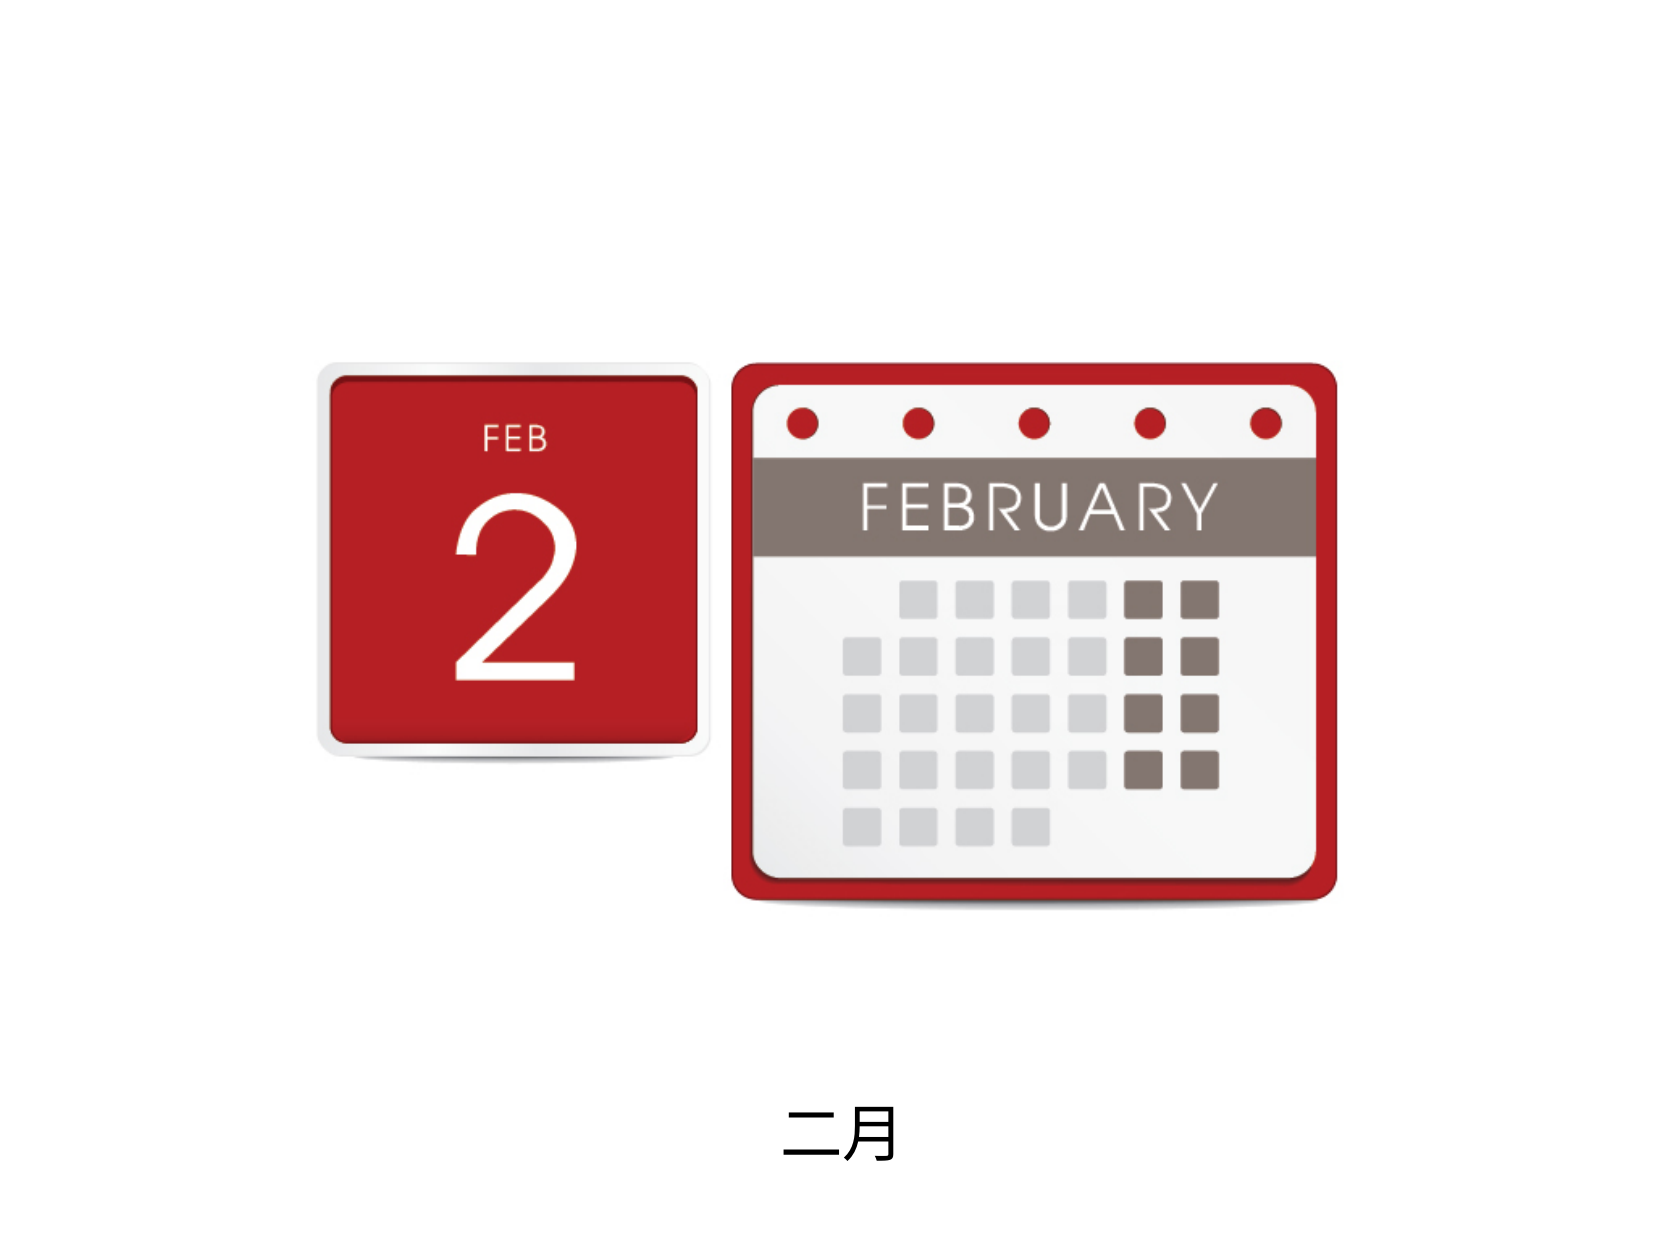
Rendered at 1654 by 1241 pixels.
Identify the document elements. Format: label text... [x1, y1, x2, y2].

picture [0, 0, 1654, 1241]
title 二月 [82, 1025, 1571, 1233]
